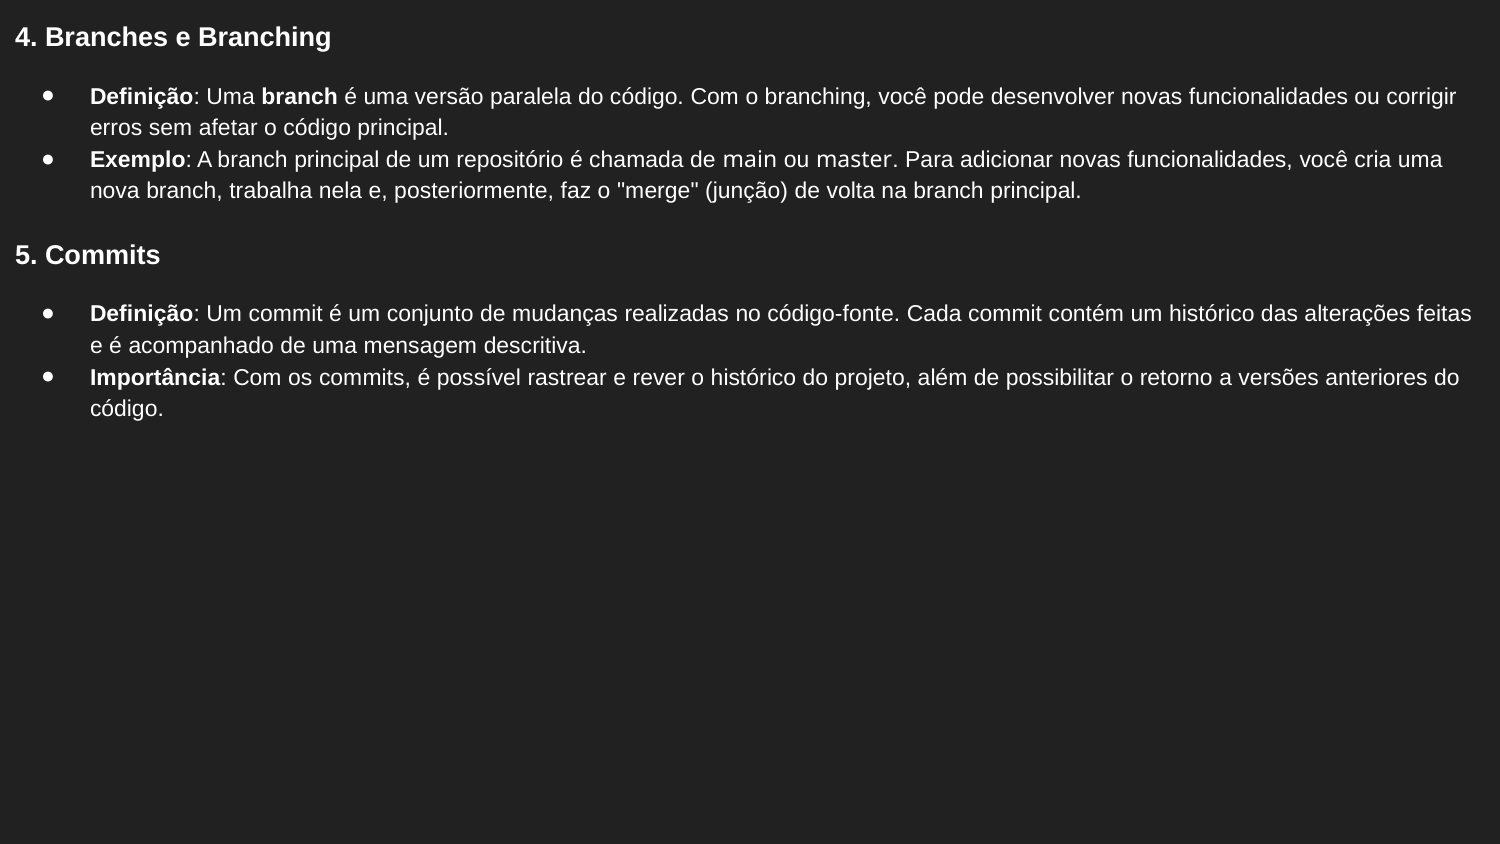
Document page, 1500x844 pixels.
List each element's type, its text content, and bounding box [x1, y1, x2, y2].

list 4. Branches e Branching Definição: Uma branch é uma versão paralela do código. Com o branching, você pode desenvolver novas funcionalidades ou corrigir erros sem afetar o código principal. Exemplo: A branch principal de um repositório é chamada de main ou master. Para adicionar novas funcionalidades, você cria uma nova branch, trabalha nela e, posteriormente, faz o "merge" (junção) de volta na branch principal. 5. Commits Definição: Um commit é um conjunto de mudanças realizadas no código-fonte. Cada commit contém um histórico das alterações feitas e é acompanhado de uma mensagem descritiva. Importância: Com os commits, é possível rastrear e rever o histórico do projeto, além de possibilitar o retorno a versões anteriores do código. [0, 0, 1500, 561]
